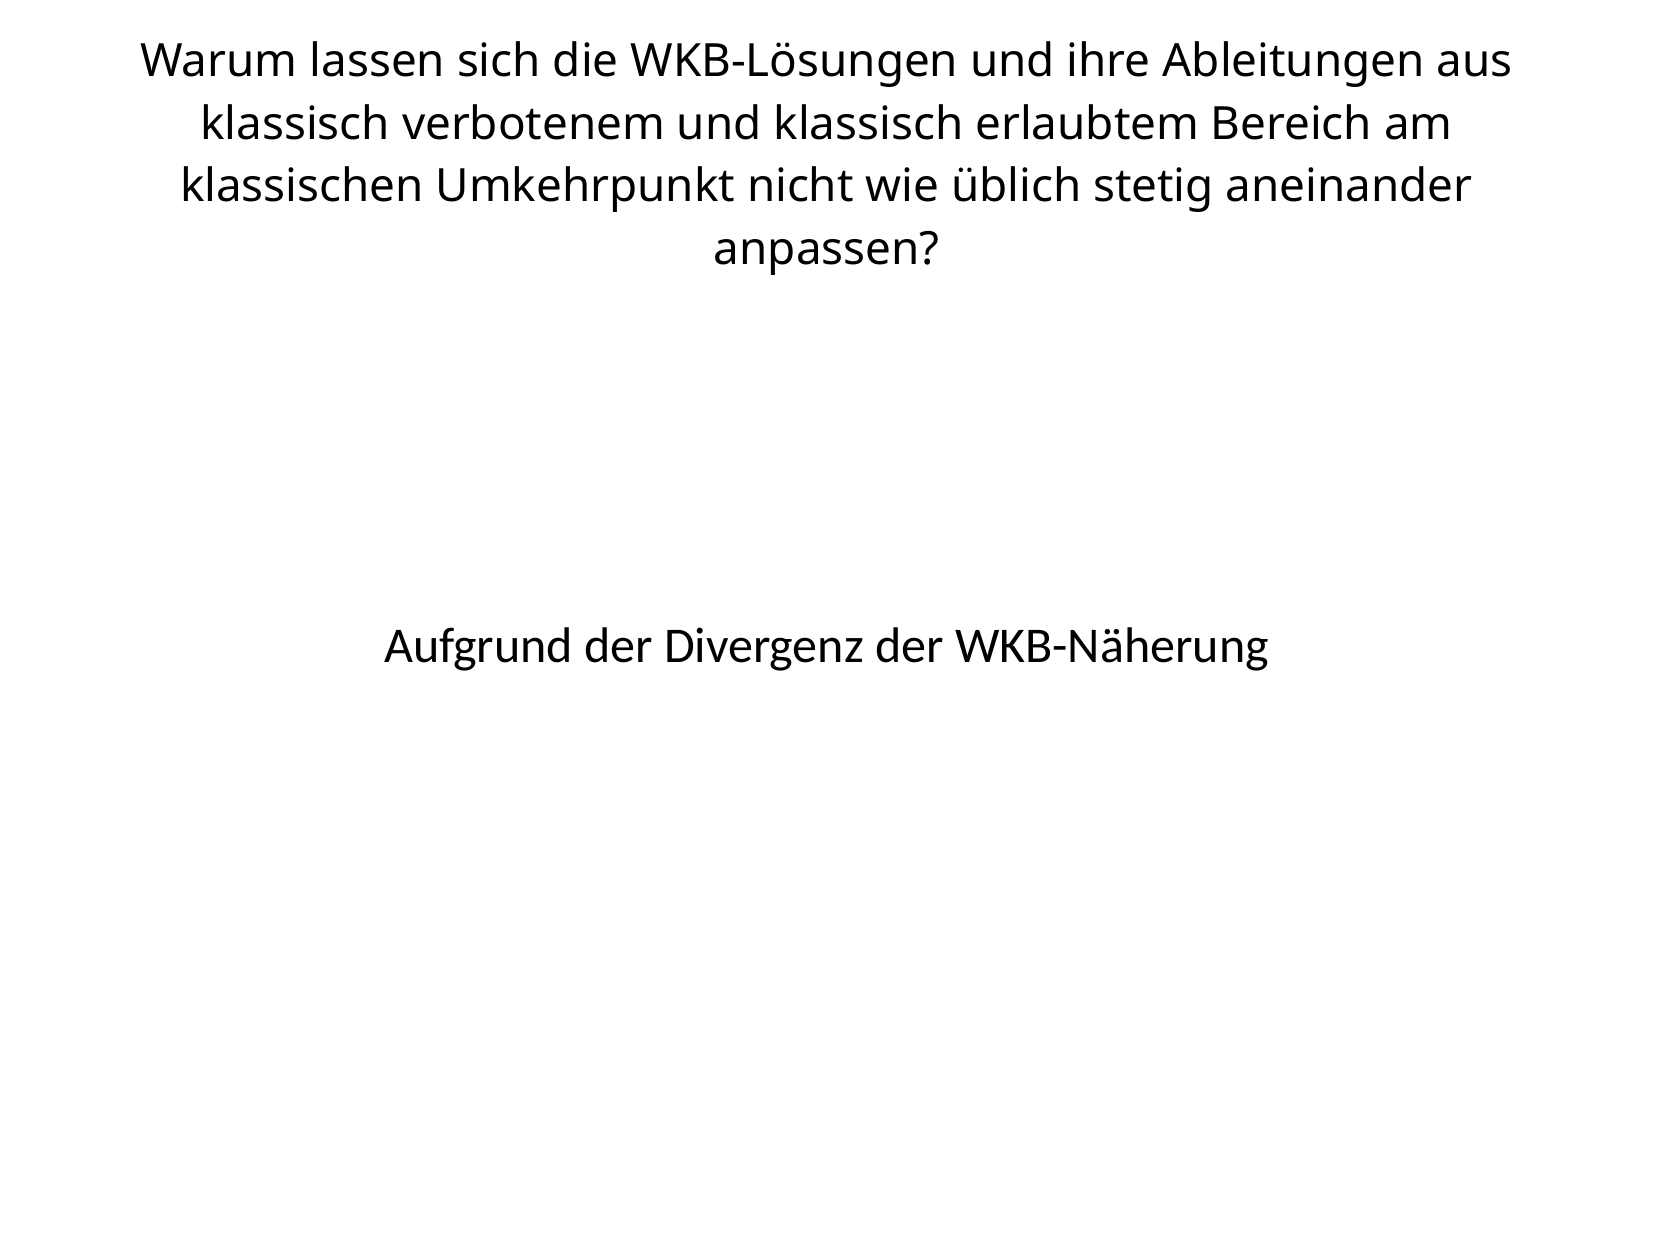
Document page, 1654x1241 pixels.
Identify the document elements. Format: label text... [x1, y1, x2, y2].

subtitle Aufgrund der Divergenz der WKB-Näherung [82, 290, 1571, 1010]
title Warum lassen sich die WKB-Lösungen und ihre Ableitungen aus klassisch verbotenem und klassisch erlaubtem Bereich am klassischen Umkehrpunkt nicht wie üblich stetig aneinander anpassen? [82, 49, 1571, 257]
